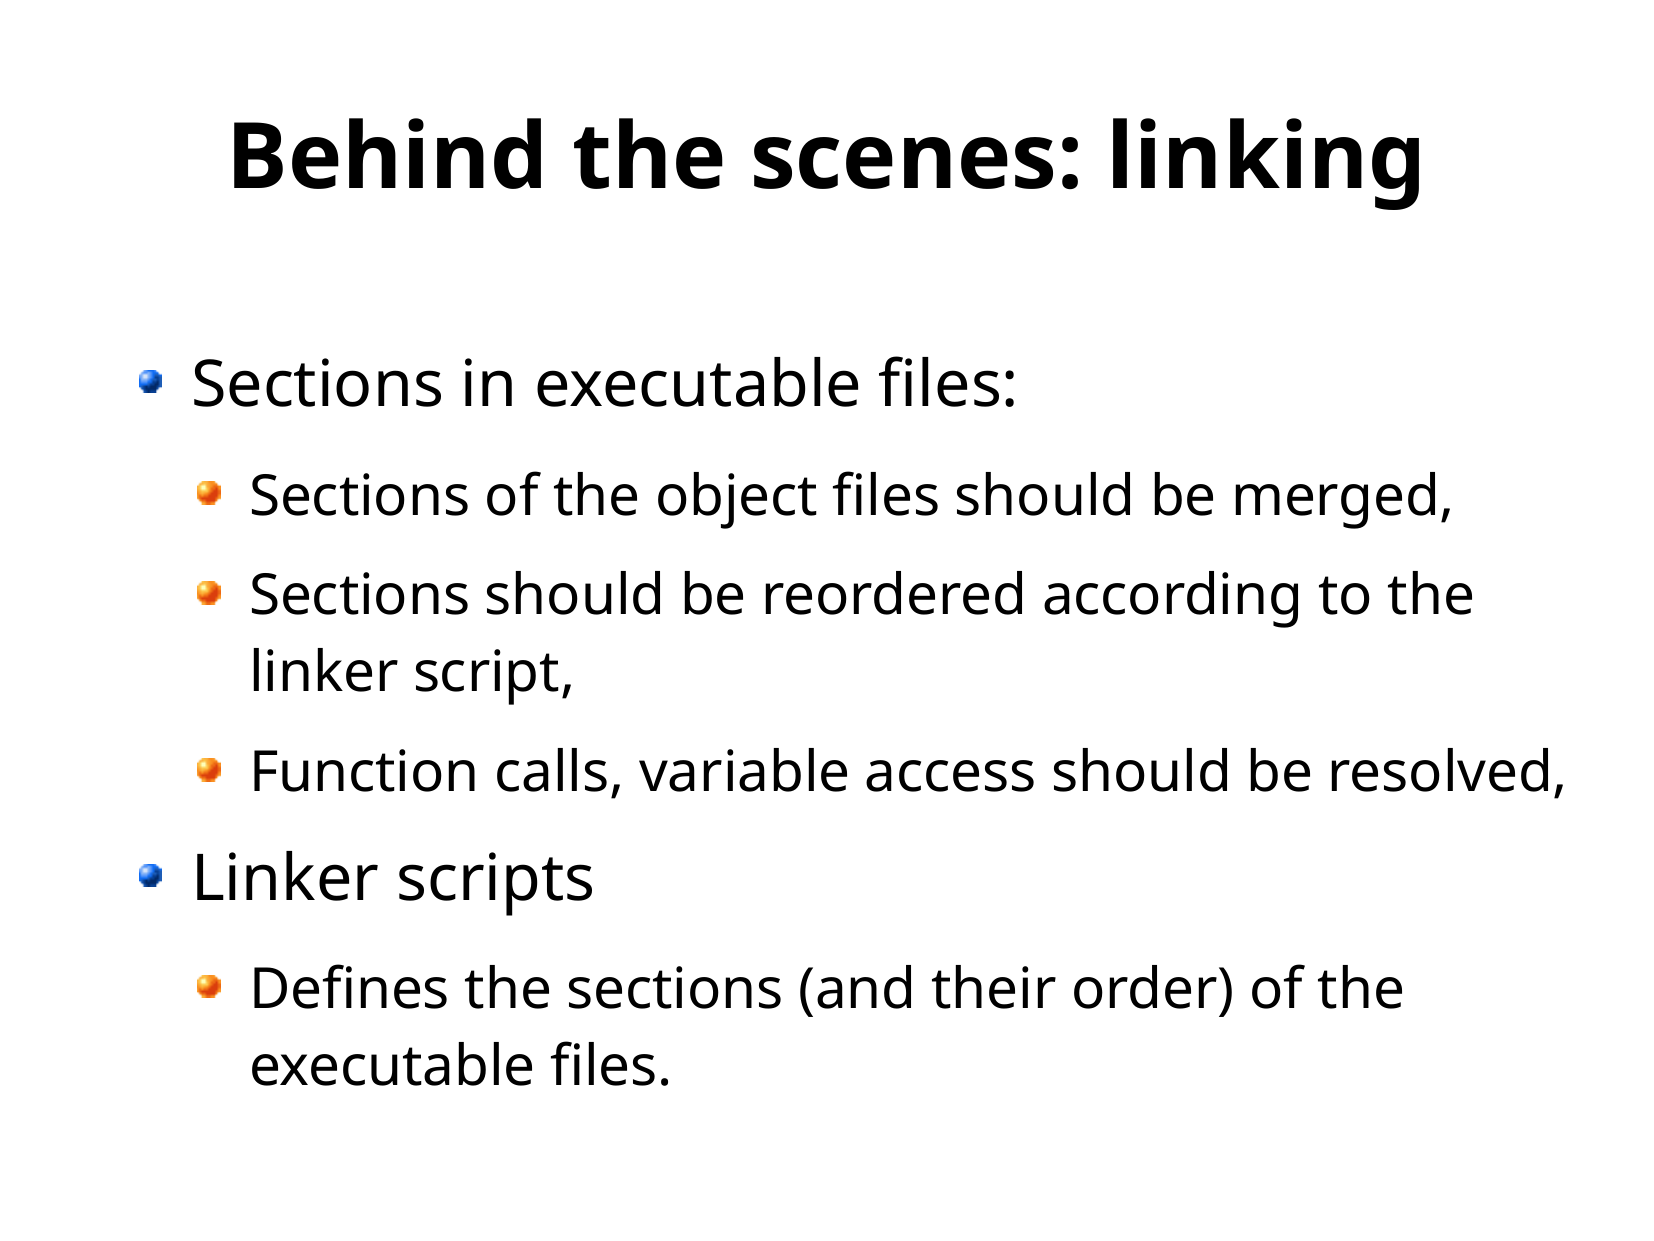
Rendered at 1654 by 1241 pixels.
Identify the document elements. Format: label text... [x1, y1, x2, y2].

title Behind the scenes: linking [82, 49, 1571, 257]
list Sections in executable files: Sections of the object files should be merged, Sections should be reordered according to the linker script, Function calls, variable access should be resolved, Linker scripts Defines the sections (and their order) of the executable files. [82, 337, 1571, 1157]
